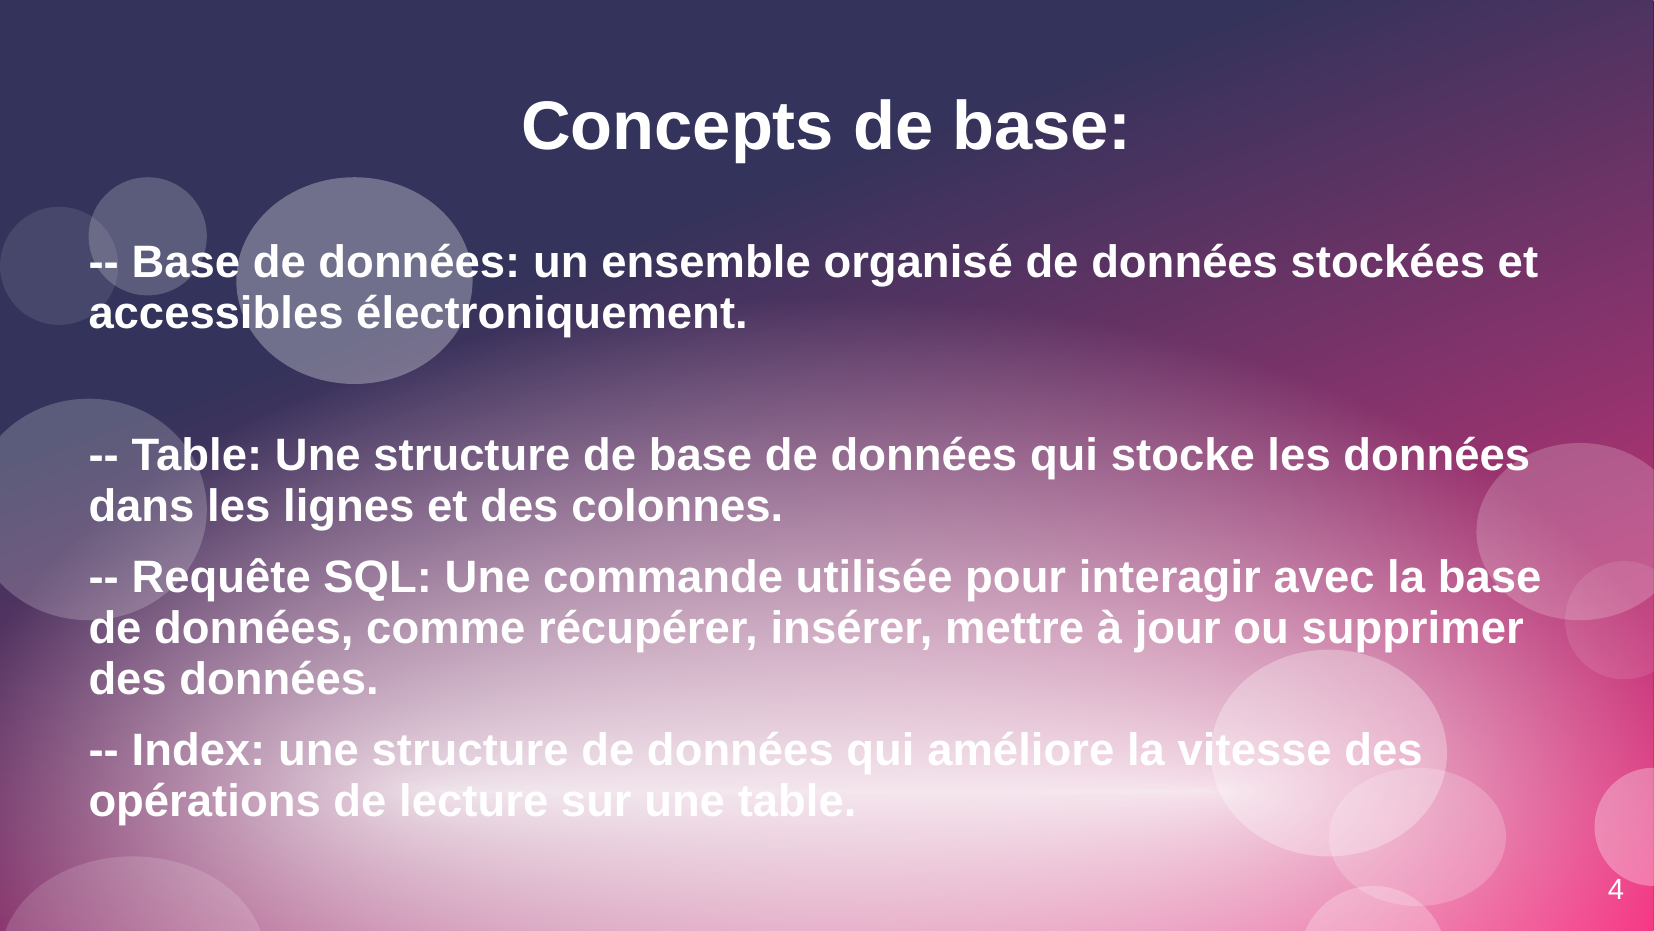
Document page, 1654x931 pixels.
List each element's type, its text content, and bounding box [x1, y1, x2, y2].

list -- Base de données: un ensemble organisé de données stockées et accessibles électroniquement. -- Table: Une structure de base de données qui stocke les données dans les lignes et des colonnes. -- Requête SQL: Une commande utilisée pour interagir avec la base de données, comme récupérer, insérer, mettre à jour ou supprimer des données. -- Index: une structure de données qui améliore la vitesse des opérations de lecture sur une table. [88, 236, 1565, 827]
title Concepts de base: [88, 44, 1565, 207]
